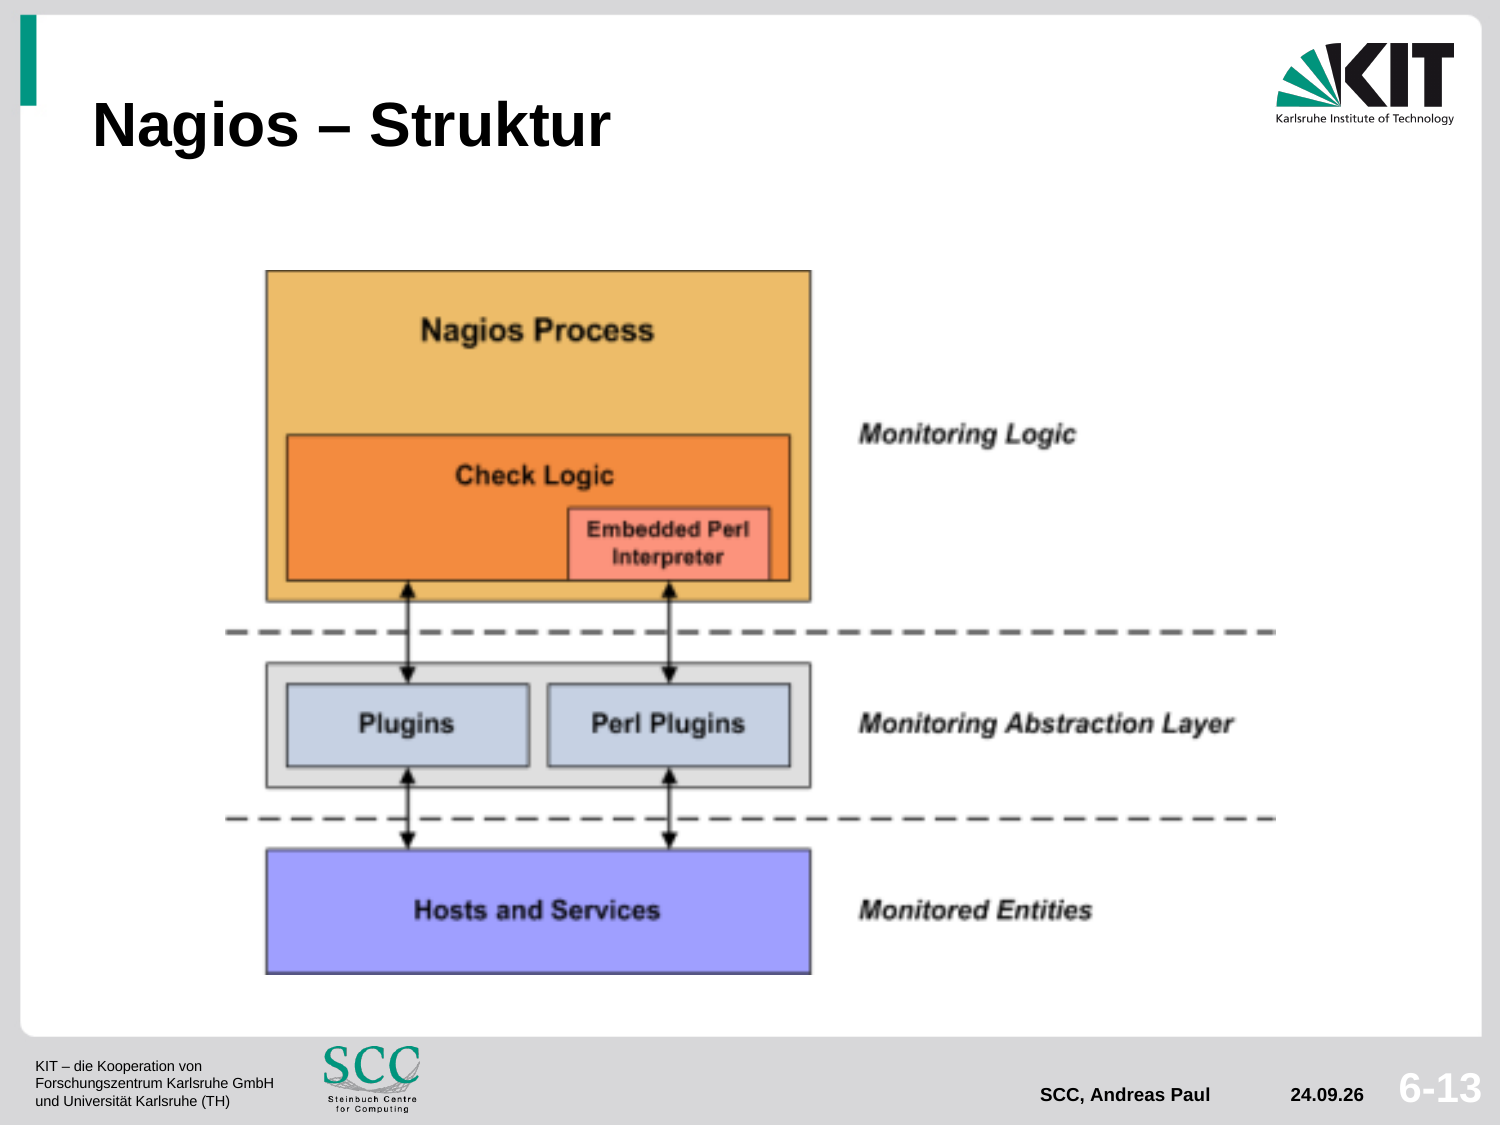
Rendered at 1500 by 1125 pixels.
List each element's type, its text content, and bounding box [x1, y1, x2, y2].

picture [0, 0, 1500, 1125]
title Nagios – Struktur [92, 56, 1147, 192]
